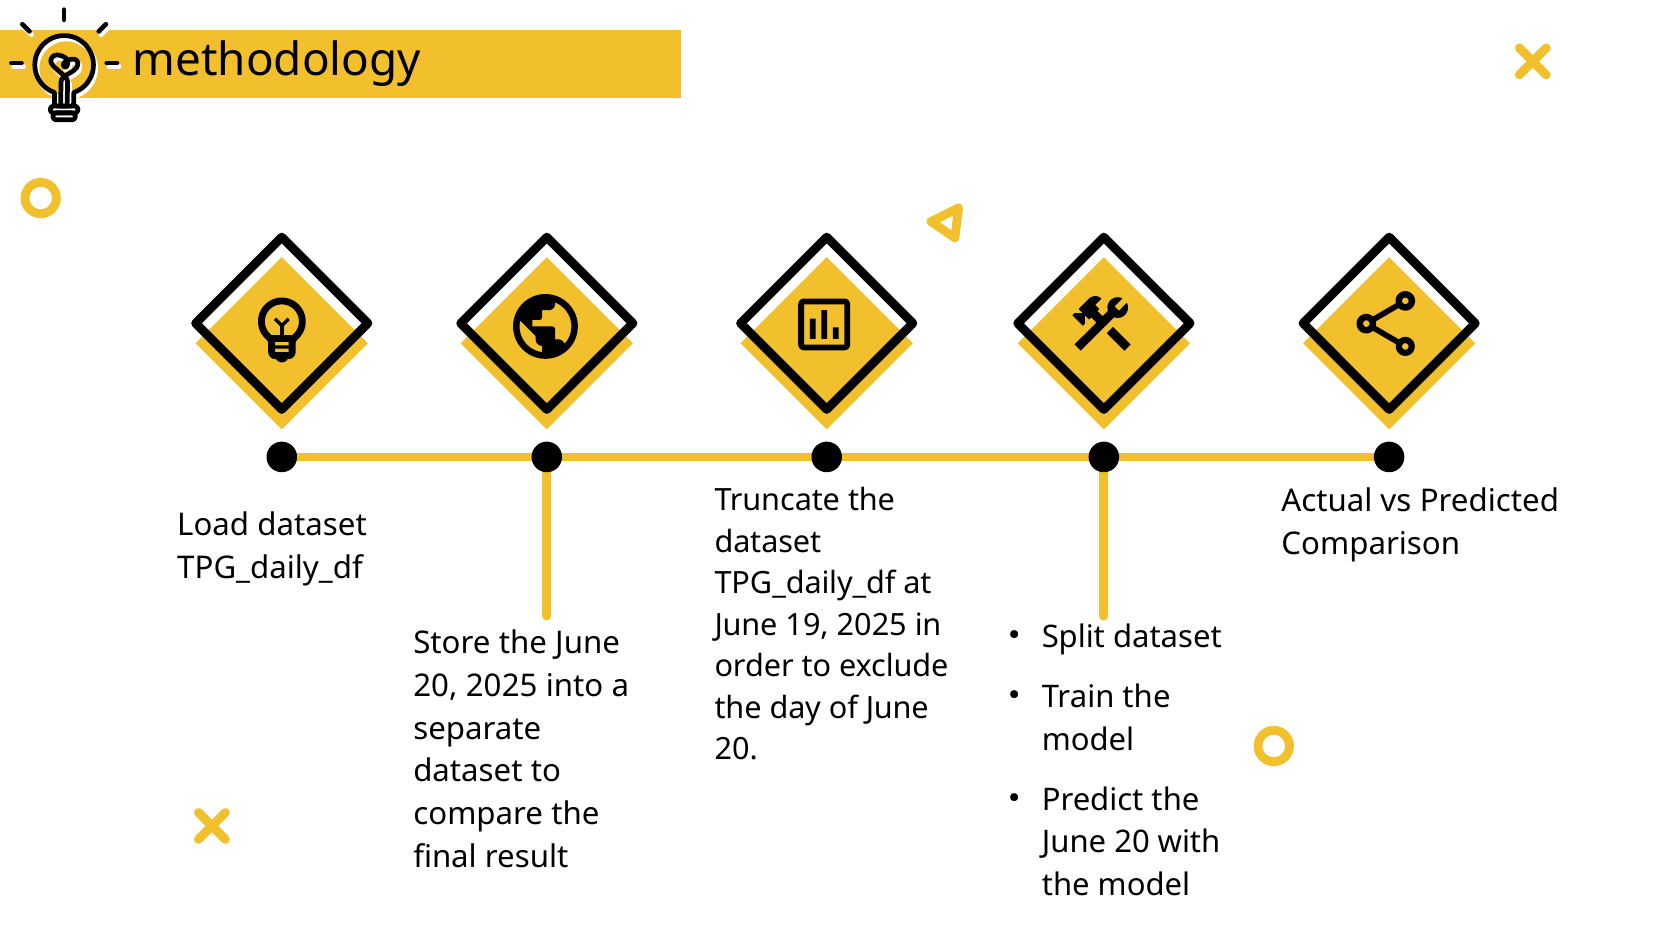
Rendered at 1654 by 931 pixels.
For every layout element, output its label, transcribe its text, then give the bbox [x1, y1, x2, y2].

text_box [209, 257, 354, 402]
list Actual vs Predicted Comparison [1281, 478, 1565, 774]
list Split dataset Train the model Predict the June 20 with the model [998, 614, 1235, 910]
text_box [1017, 337, 1191, 430]
text_box [1373, 441, 1405, 473]
text_box [1088, 441, 1120, 473]
subtitle methodology [132, 17, 677, 97]
list Truncate the dataset TPG_daily_df at June 19, 2025 in order to exclude the day of June 20. [714, 478, 951, 774]
text_box [740, 336, 913, 430]
text_box [811, 441, 842, 473]
text_box [474, 257, 619, 402]
list Store the June 20, 2025 into a separate dataset to compare the final result [413, 620, 650, 916]
text_box [1031, 257, 1177, 402]
text_box [266, 441, 297, 473]
text_box [754, 257, 899, 402]
text_box [1317, 257, 1462, 402]
text_box [1303, 337, 1476, 430]
list Load dataset TPG_daily_df [177, 501, 384, 650]
text_box [460, 337, 633, 430]
text_box [195, 336, 368, 430]
text_box [531, 441, 563, 473]
